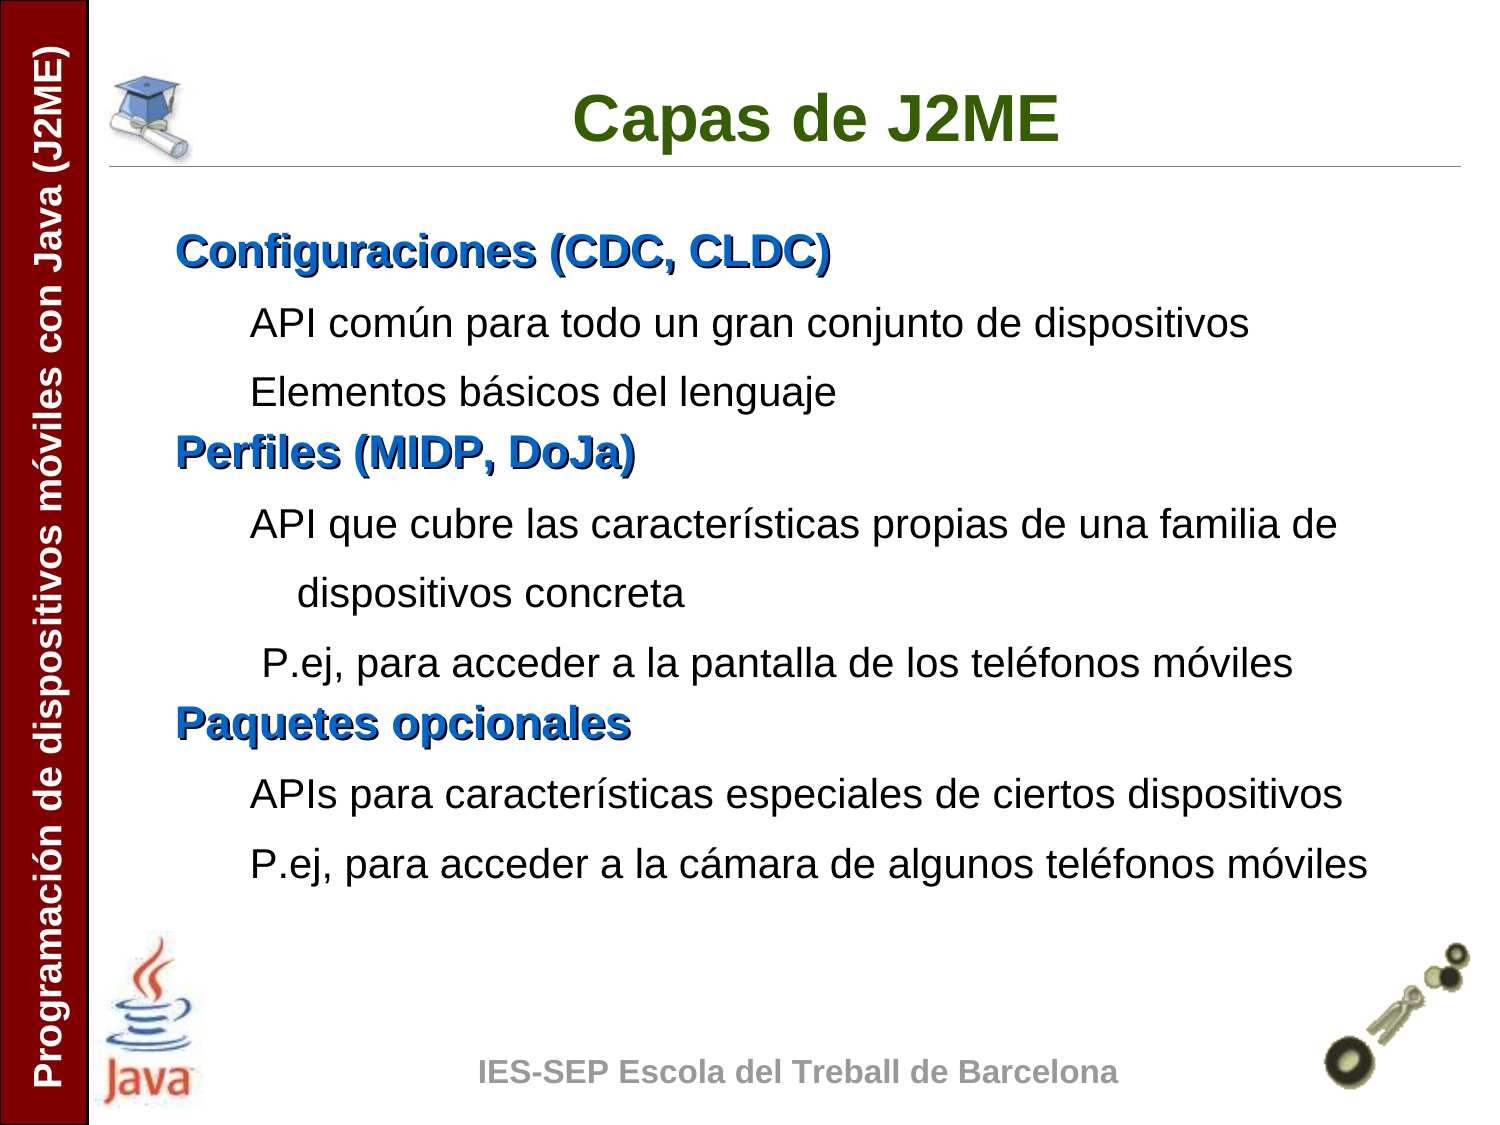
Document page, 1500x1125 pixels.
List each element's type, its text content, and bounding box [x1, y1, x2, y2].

picture [93, 931, 204, 1109]
picture [93, 61, 206, 174]
picture [1322, 939, 1471, 1094]
list Configuraciones (CDC, CLDC) API común para todo un gran conjunto de dispositivos Elementos básicos del lenguaje Perfiles (MIDP, DoJa) API que cubre las características propias de una familia de dispositivos concreta P.ej, para acceder a la pantalla de los teléfonos móviles Paquetes opcionales APIs para características especiales de ciertos dispositivos P.ej, para acceder a la cámara de algunos teléfonos móviles [174, 224, 1451, 988]
title Capas de J2ME [211, 75, 1424, 163]
